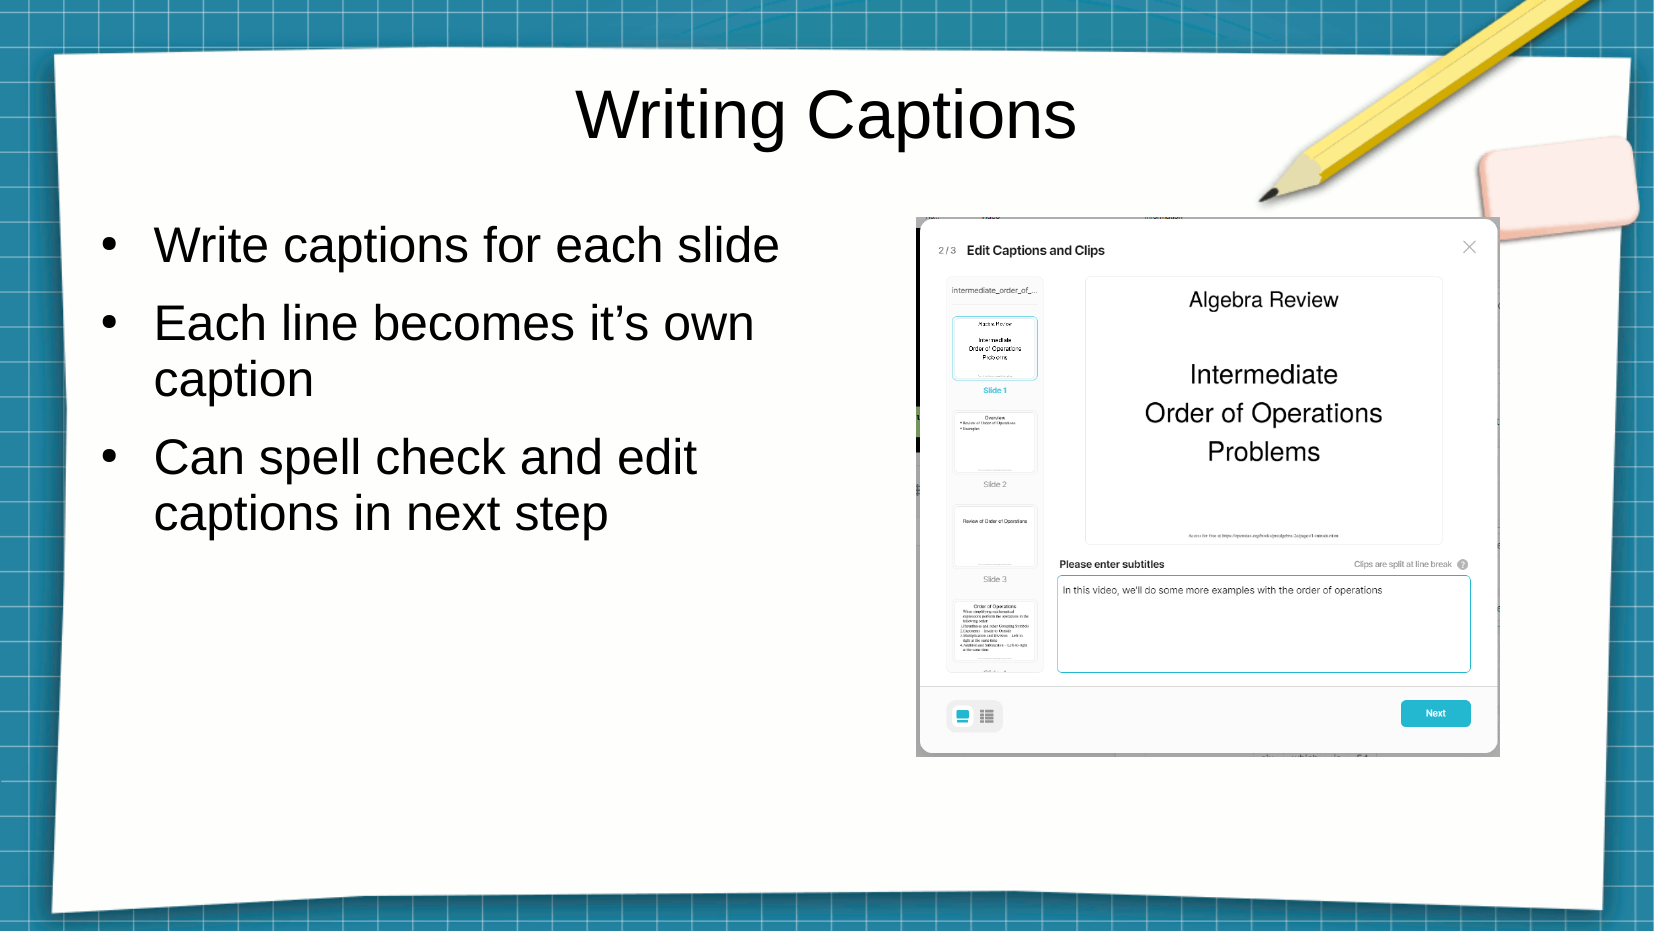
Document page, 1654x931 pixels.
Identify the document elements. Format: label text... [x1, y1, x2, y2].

title Writing Captions [82, 37, 1571, 193]
list Write captions for each slide Each line becomes it’s own caption Can spell check and edit captions in next step [82, 217, 809, 758]
picture [0, 0, 1654, 931]
